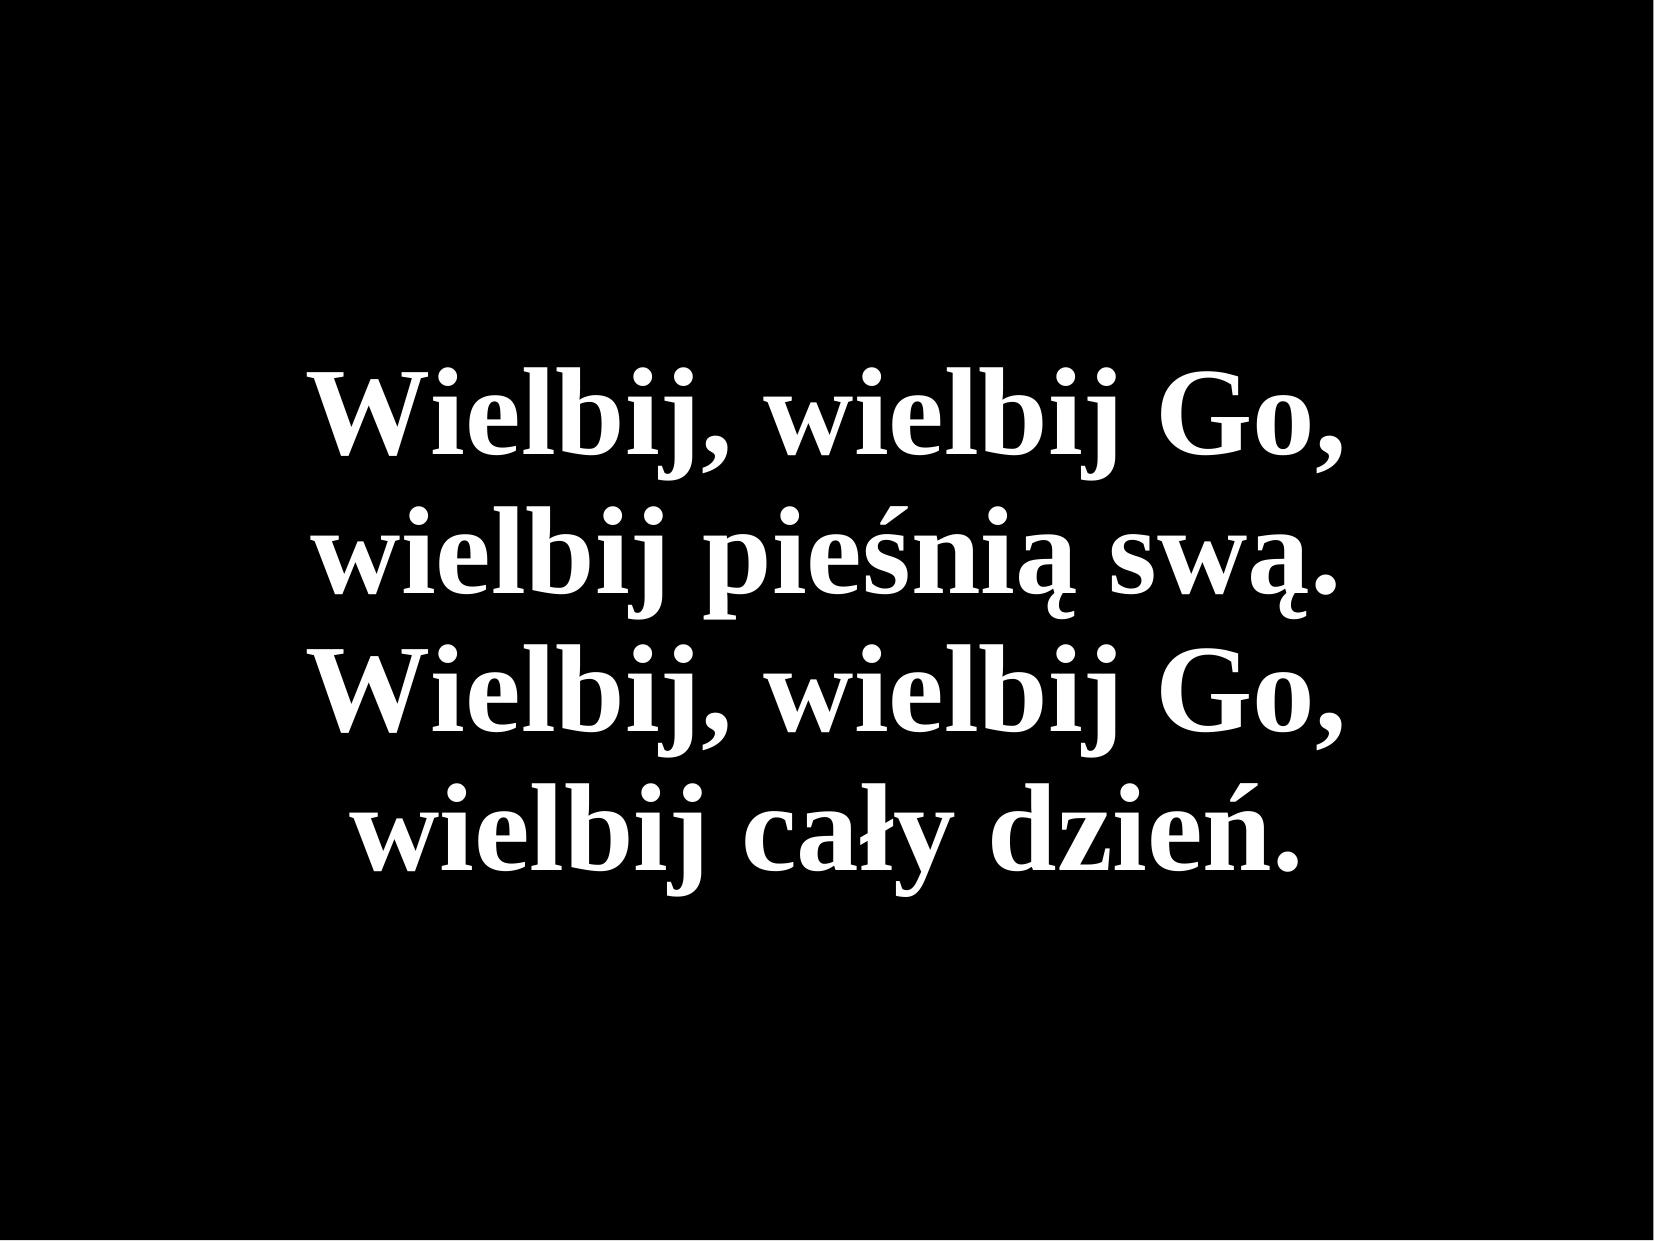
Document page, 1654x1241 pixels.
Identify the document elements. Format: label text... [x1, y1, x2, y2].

title Wielbij, wielbij Go, wielbij pieśnią swą. Wielbij, wielbij Go, wielbij cały dzień. [0, 0, 1654, 1241]
